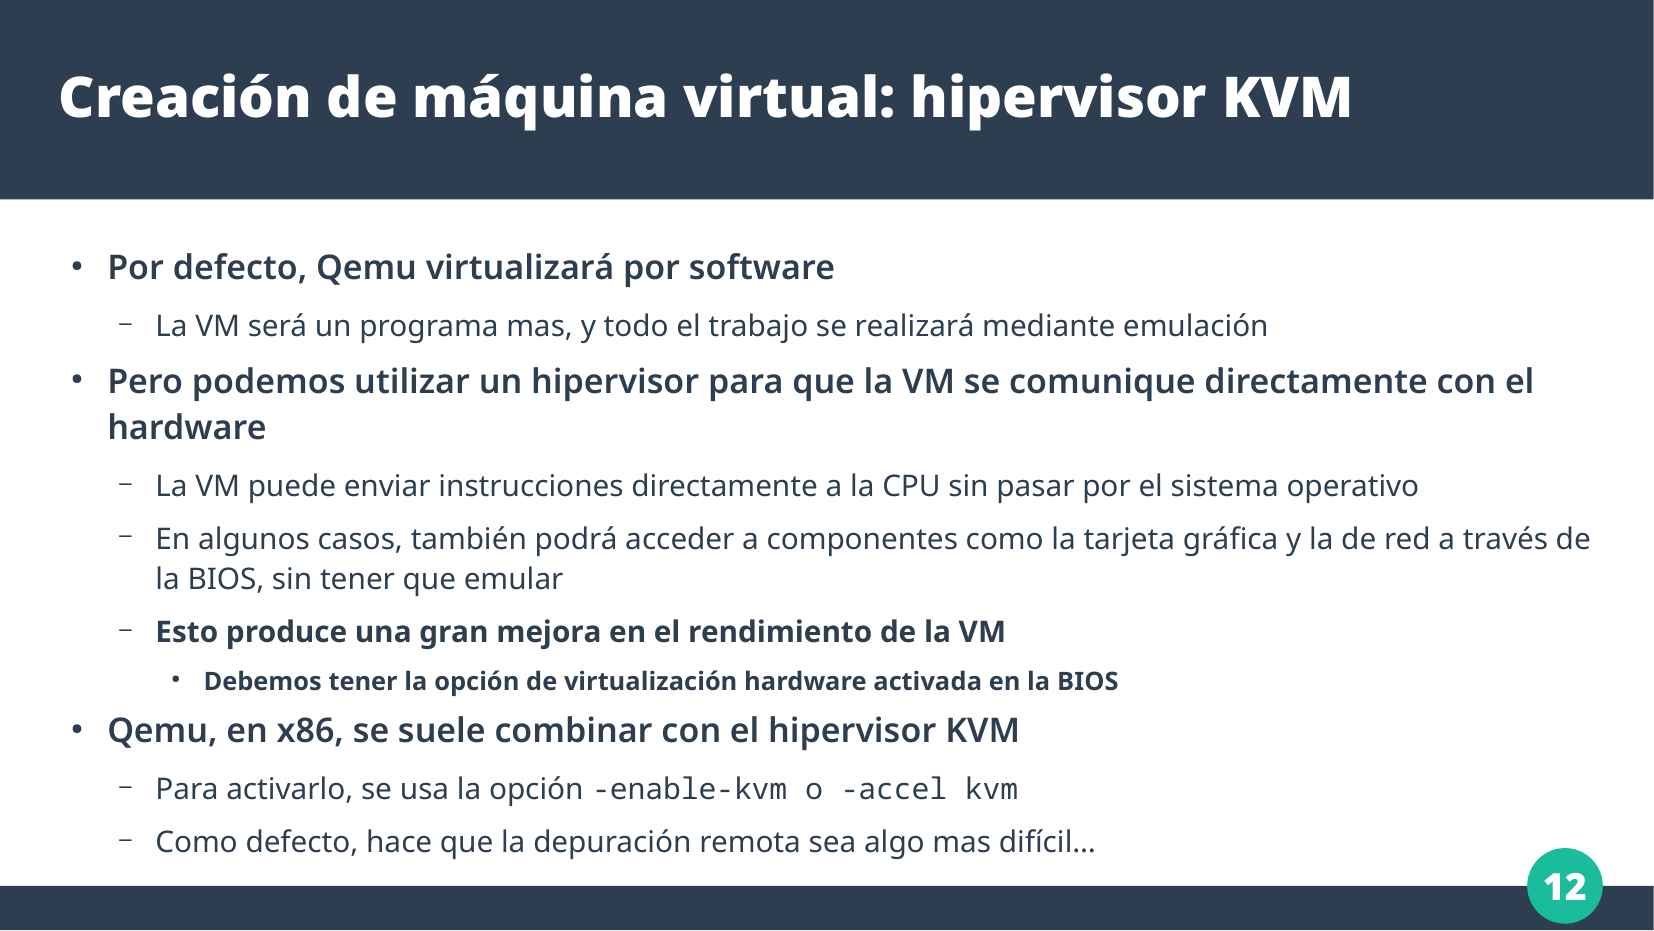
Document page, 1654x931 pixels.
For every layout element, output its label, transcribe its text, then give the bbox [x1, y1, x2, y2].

title Creación de máquina virtual: hipervisor KVM [59, 37, 1595, 155]
list Por defecto, Qemu virtualizará por software La VM será un programa mas, y todo el trabajo se realizará mediante emulación Pero podemos utilizar un hipervisor para que la VM se comunique directamente con el hardware La VM puede enviar instrucciones directamente a la CPU sin pasar por el sistema operativo En algunos casos, también podrá acceder a componentes como la tarjeta gráfica y la de red a través de la BIOS, sin tener que emular Esto produce una gran mejora en el rendimiento de la VM Debemos tener la opción de virtualización hardware activada en la BIOS Qemu, en x86, se suele combinar con el hipervisor KVM Para activarlo, se usa la opción -enable-kvm o -accel kvm Como defecto, hace que la depuración remota sea algo mas difícil… [59, 243, 1595, 864]
